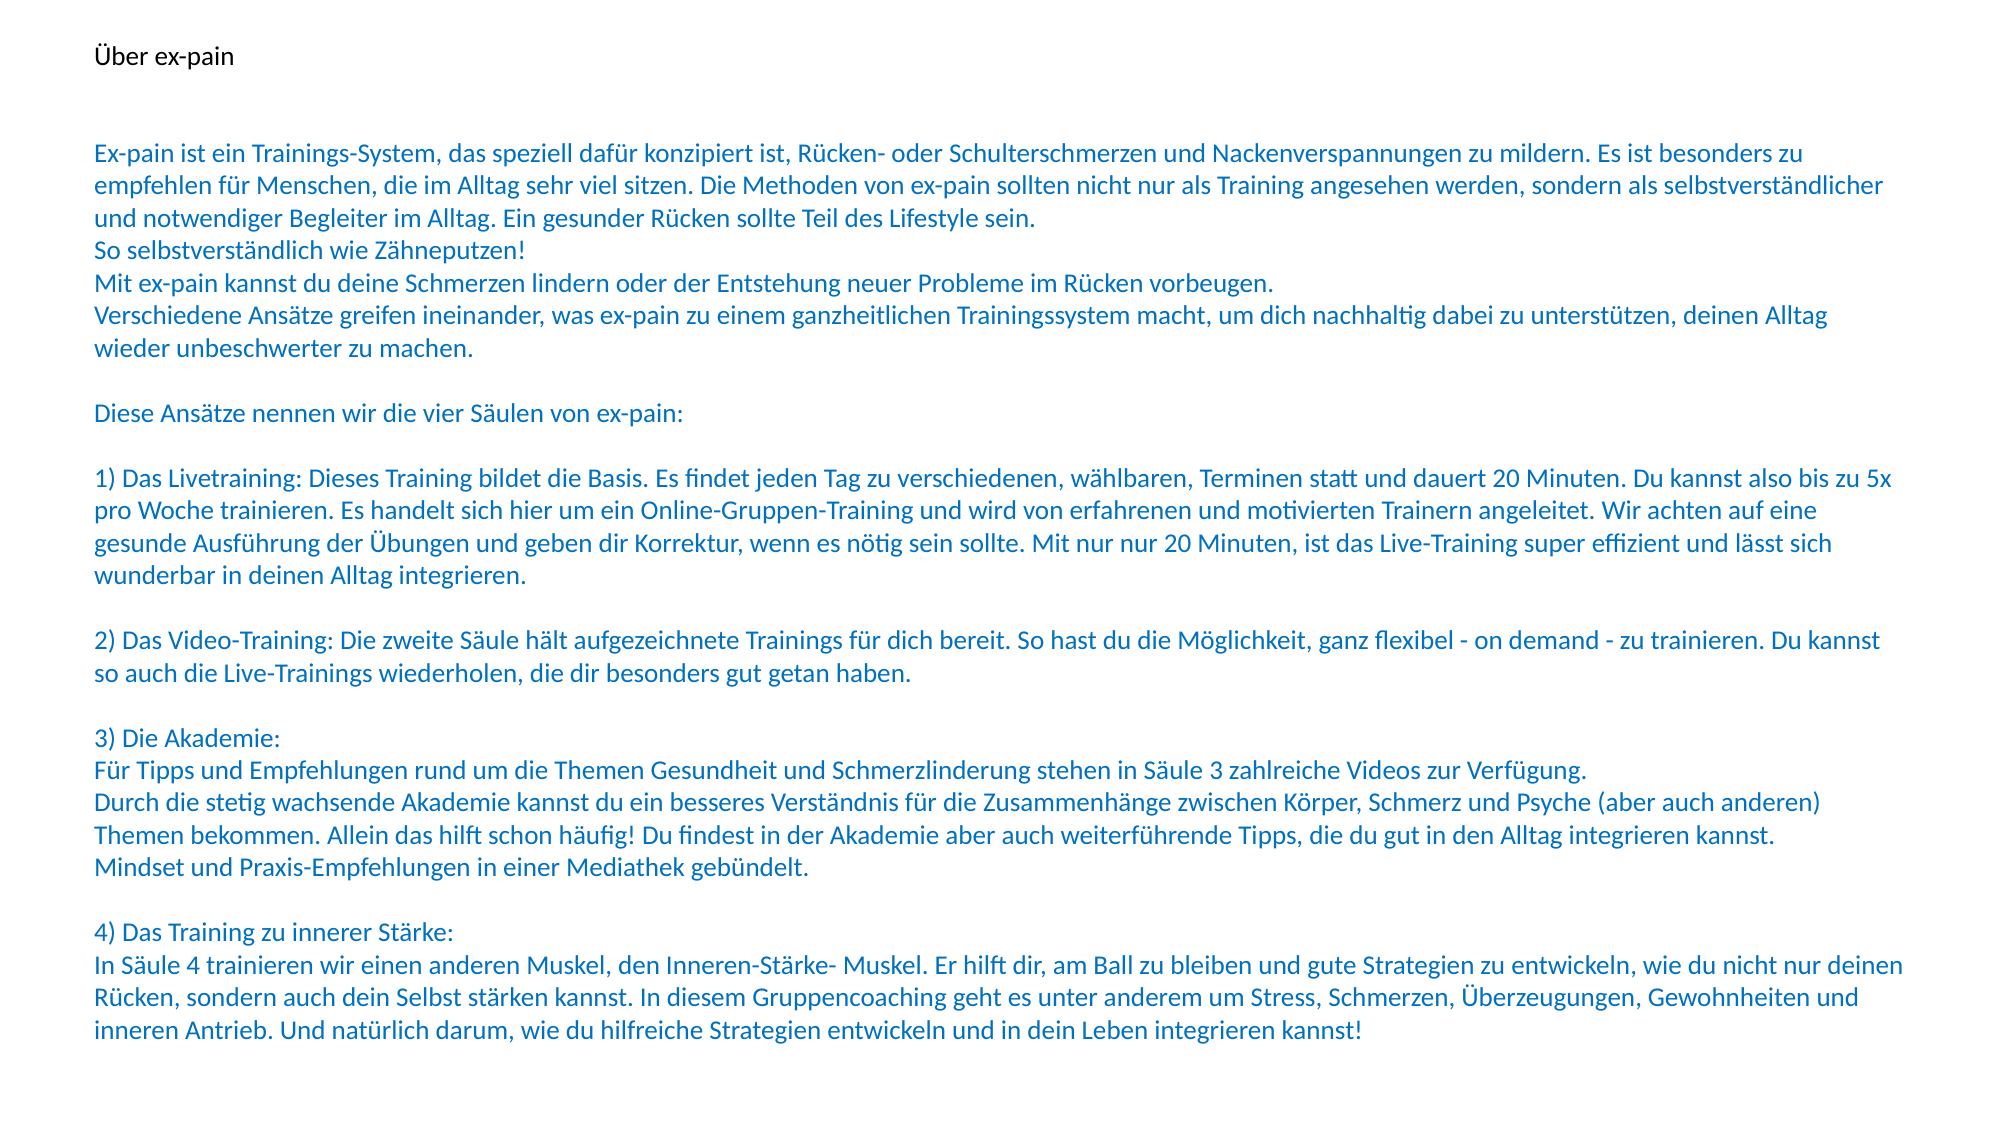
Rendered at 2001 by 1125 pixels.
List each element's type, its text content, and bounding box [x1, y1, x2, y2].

text_box Über ex-pain Ex-pain ist ein Trainings-System, das speziell dafür konzipiert ist, Rücken- oder Schulterschmerzen und Nackenverspannungen zu mildern. Es ist besonders zu empfehlen für Menschen, die im Alltag sehr viel sitzen. Die Methoden von ex-pain sollten nicht nur als Training angesehen werden, sondern als selbstverständlicher und notwendiger Begleiter im Alltag. Ein gesunder Rücken sollte Teil des Lifestyle sein. So selbstverständlich wie Zähneputzen! Mit ex-pain kannst du deine Schmerzen lindern oder der Entstehung neuer Probleme im Rücken vorbeugen. Verschiedene Ansätze greifen ineinander, was ex-pain zu einem ganzheitlichen Trainingssystem macht, um dich nachhaltig dabei zu unterstützen, deinen Alltag wieder unbeschwerter zu machen. Diese Ansätze nennen wir die vier Säulen von ex-pain: 1) Das Livetraining: Dieses Training bildet die Basis. Es findet jeden Tag zu verschiedenen, wählbaren, Terminen statt und dauert 20 Minuten. Du kannst also bis zu 5x pro Woche trainieren. Es handelt sich hier um ein Online-Gruppen-Training und wird von erfahrenen und motivierten Trainern angeleitet. Wir achten auf eine gesunde Ausführung der Übungen und geben dir Korrektur, wenn es nötig sein sollte. Mit nur nur 20 Minuten, ist das Live-Training super effizient und lässt sich wunderbar in deinen Alltag integrieren. 2) Das Video-Training: Die zweite Säule hält aufgezeichnete Trainings für dich bereit. So hast du die Möglichkeit, ganz flexibel - on demand - zu trainieren. Du kannst so auch die Live-Trainings wiederholen, die dir besonders gut getan haben. 3) Die Akademie: Für Tipps und Empfehlungen rund um die Themen Gesundheit und Schmerzlinderung stehen in Säule 3 zahlreiche Videos zur Verfügung. Durch die stetig wachsende Akademie kannst du ein besseres Verständnis für die Zusammenhänge zwischen Körper, Schmerz und Psyche (aber auch anderen) Themen bekommen. Allein das hilft schon häufig! Du findest in der Akademie aber auch weiterführende Tipps, die du gut in den Alltag integrieren kannst. Mindset und Praxis-Empfehlungen in einer Mediathek gebündelt. 4) Das Training zu innerer Stärke: In Säule 4 trainieren wir einen anderen Muskel, den Inneren-Stärke- Muskel. Er hilft dir, am Ball zu bleiben und gute Strategien zu entwickeln, wie du nicht nur deinen Rücken, sondern auch dein Selbst stärken kannst. In diesem Gruppencoaching geht es unter anderem um Stress, Schmerzen, Überzeugungen, Gewohnheiten und inneren Antrieb. Und natürlich darum, wie du hilfreiche Strategien entwickeln und in dein Leben integrieren kannst! [79, 30, 1921, 1125]
